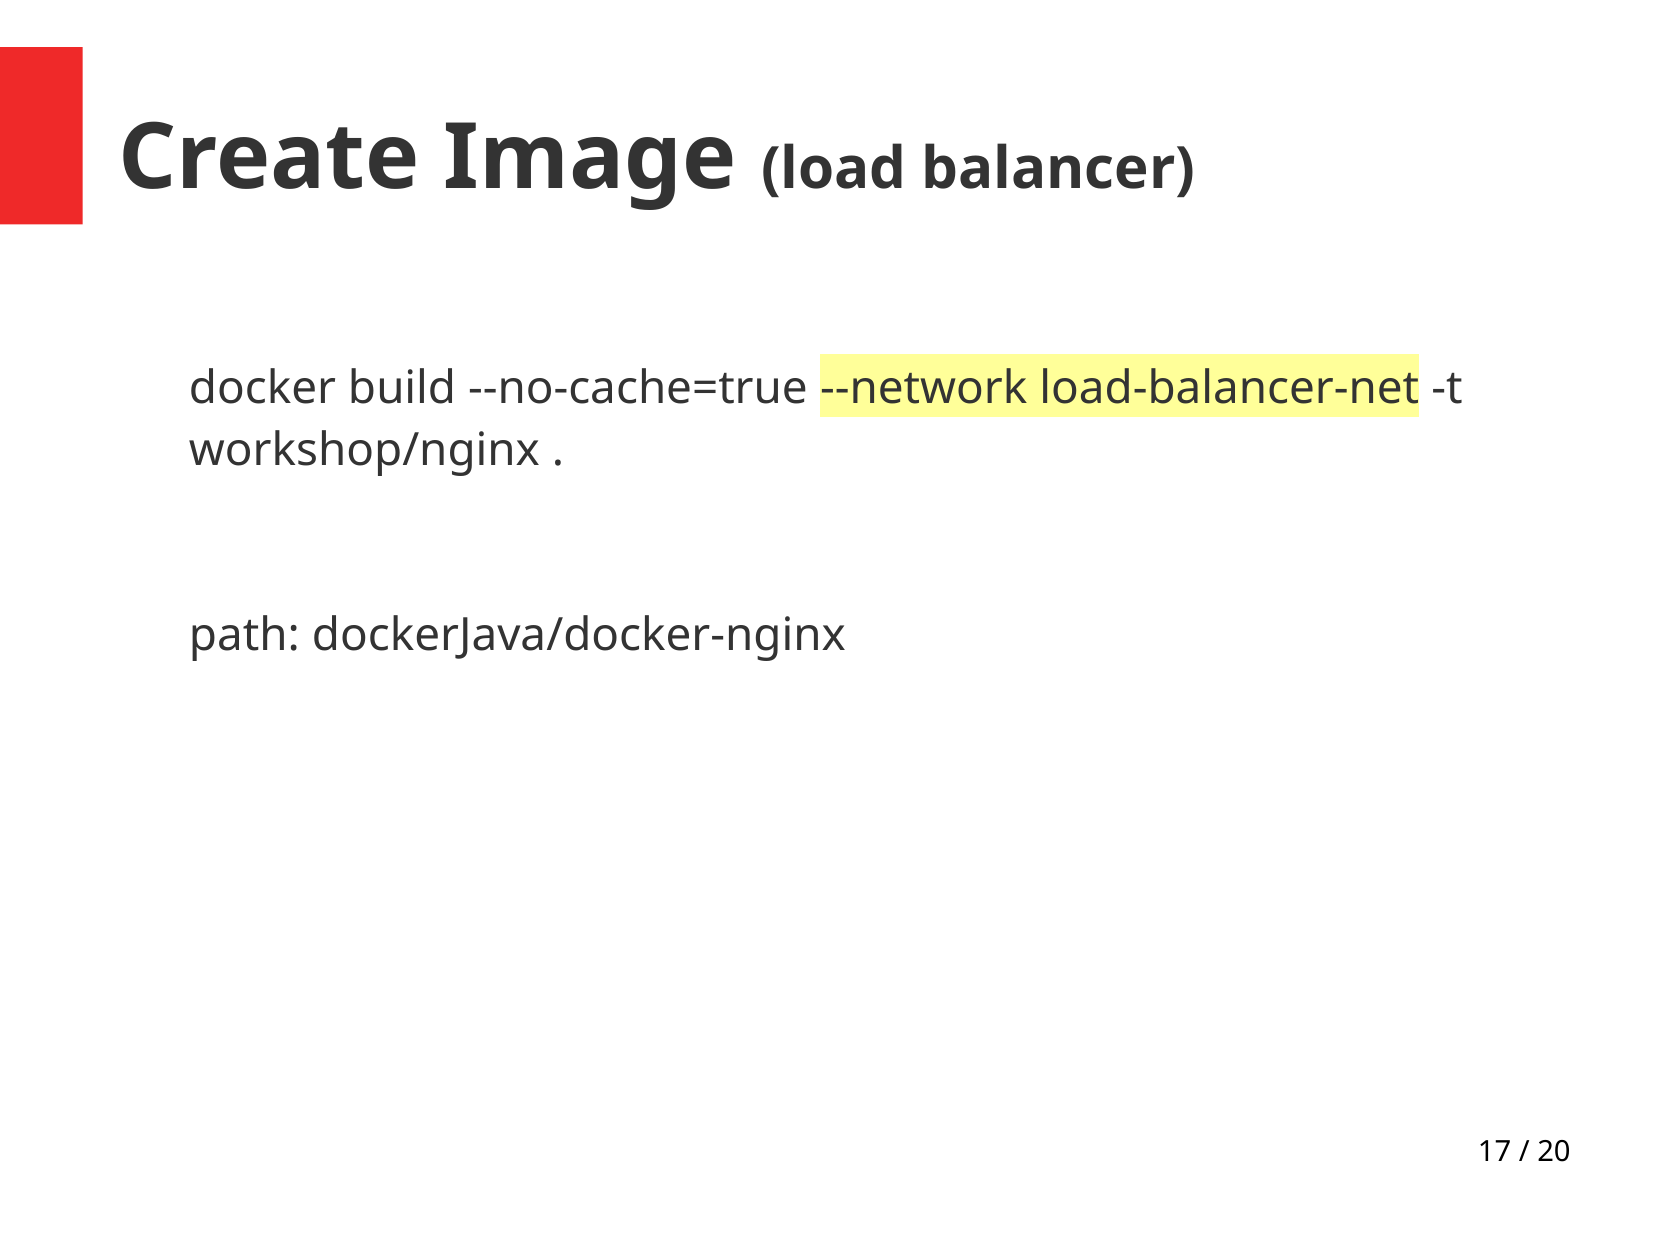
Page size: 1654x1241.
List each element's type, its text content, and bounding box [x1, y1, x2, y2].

list docker build --no-cache=true --network load-balancer-net -t workshop/nginx . path: dockerJava/docker-nginx [118, 354, 1536, 1074]
title Create Image (load balancer) [118, 49, 1571, 257]
